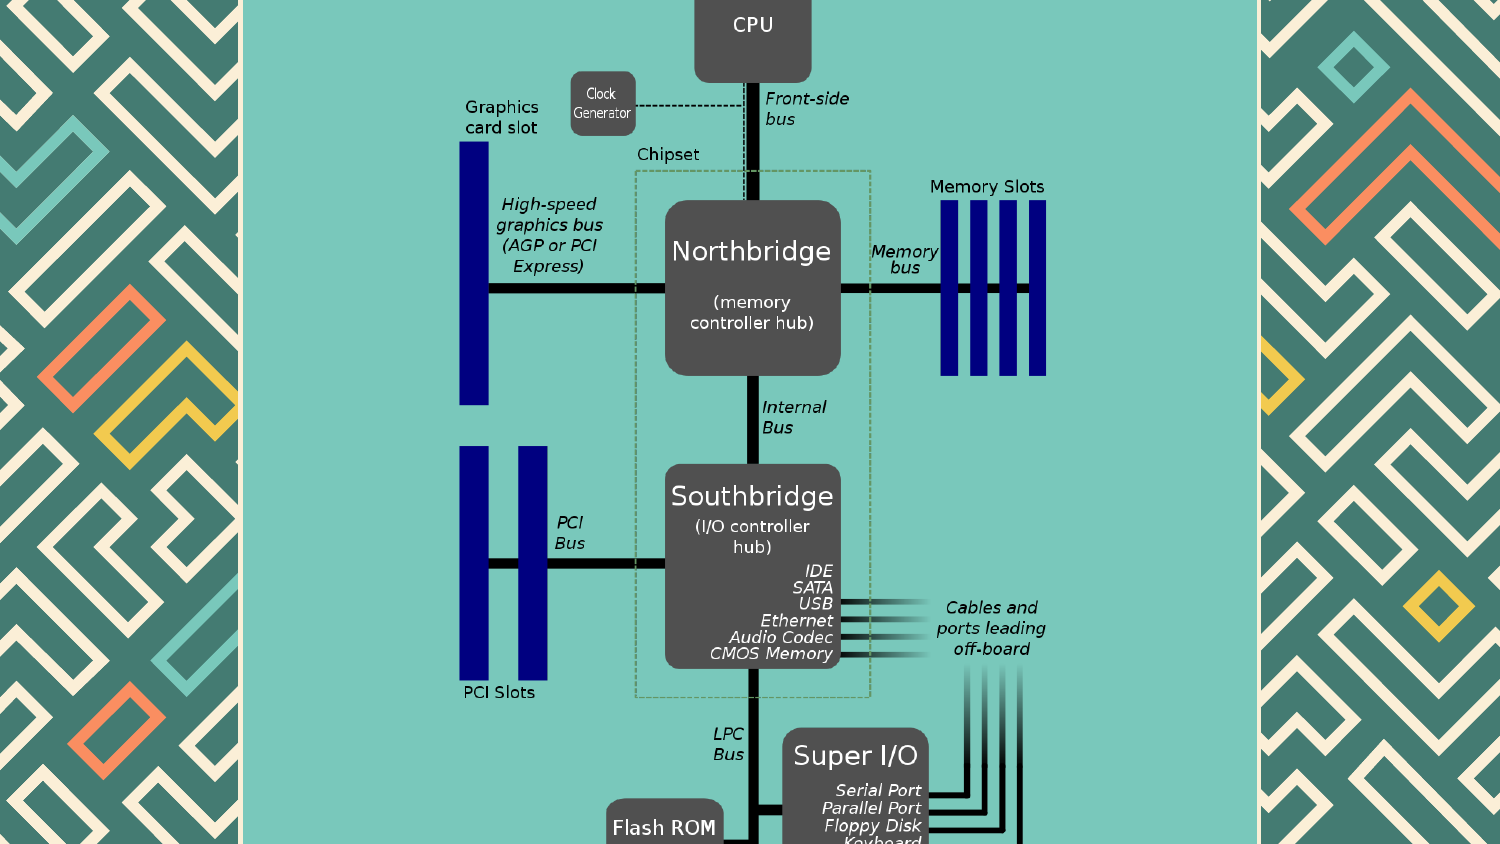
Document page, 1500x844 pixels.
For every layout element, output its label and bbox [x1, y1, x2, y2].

picture [446, 0, 1059, 844]
